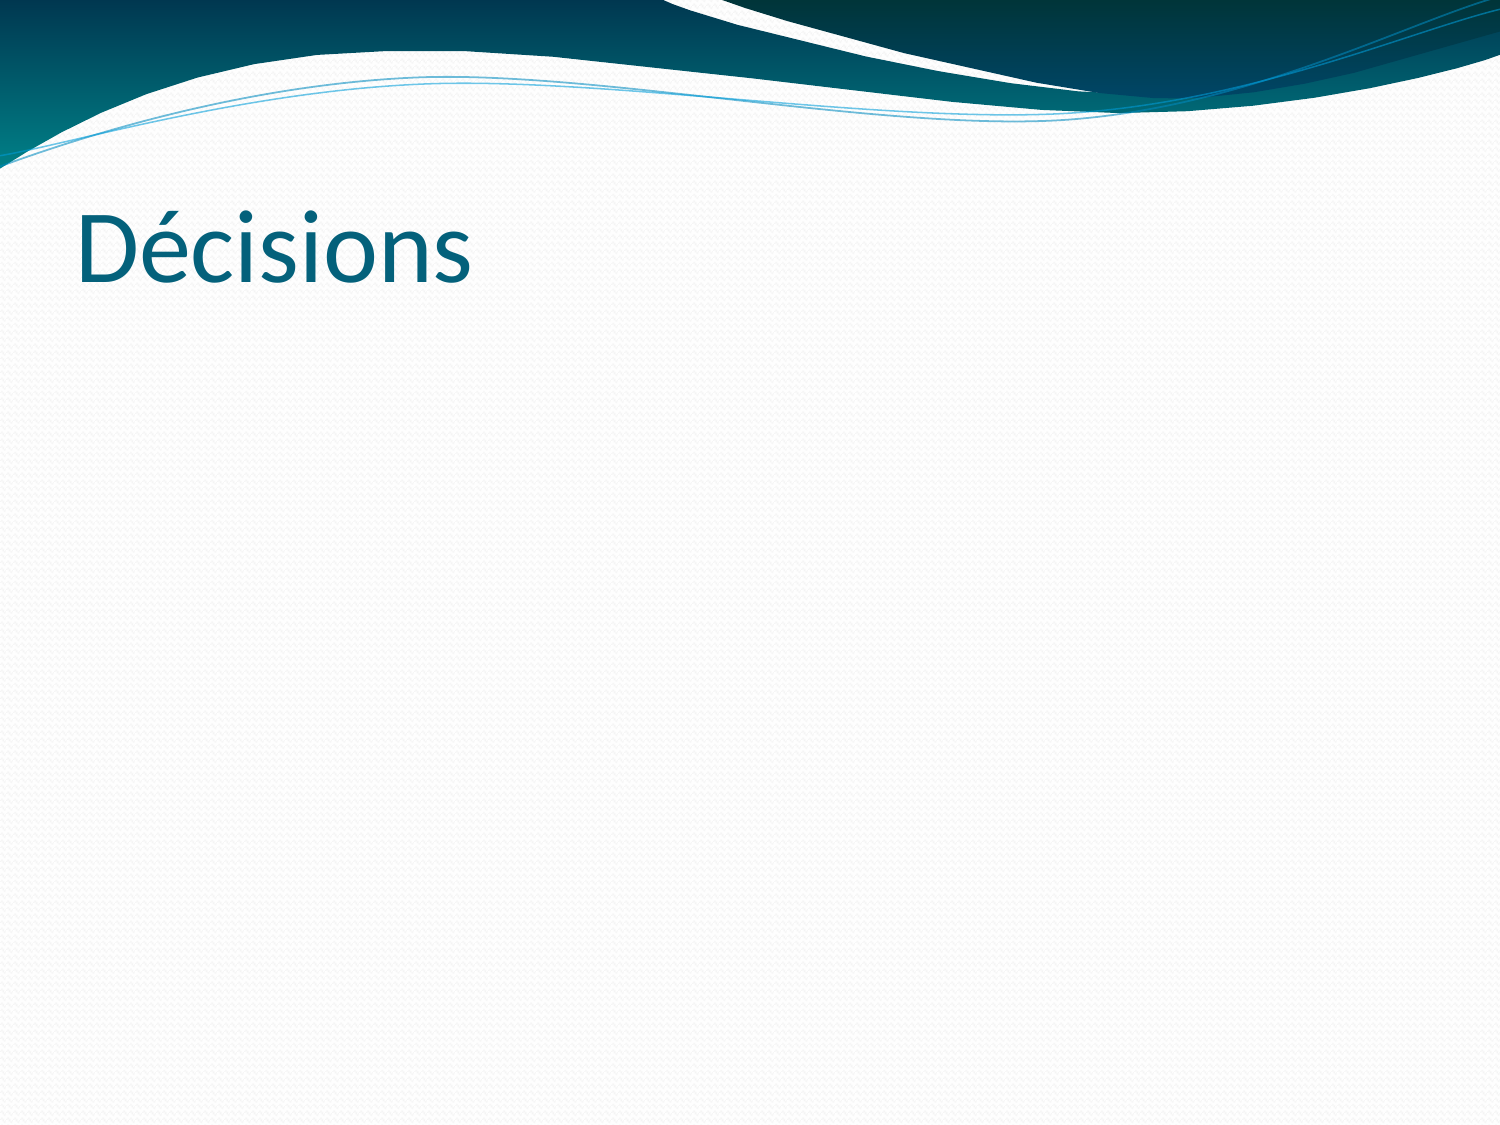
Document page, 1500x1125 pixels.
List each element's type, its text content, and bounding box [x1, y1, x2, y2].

title Décisions [75, 115, 1426, 304]
